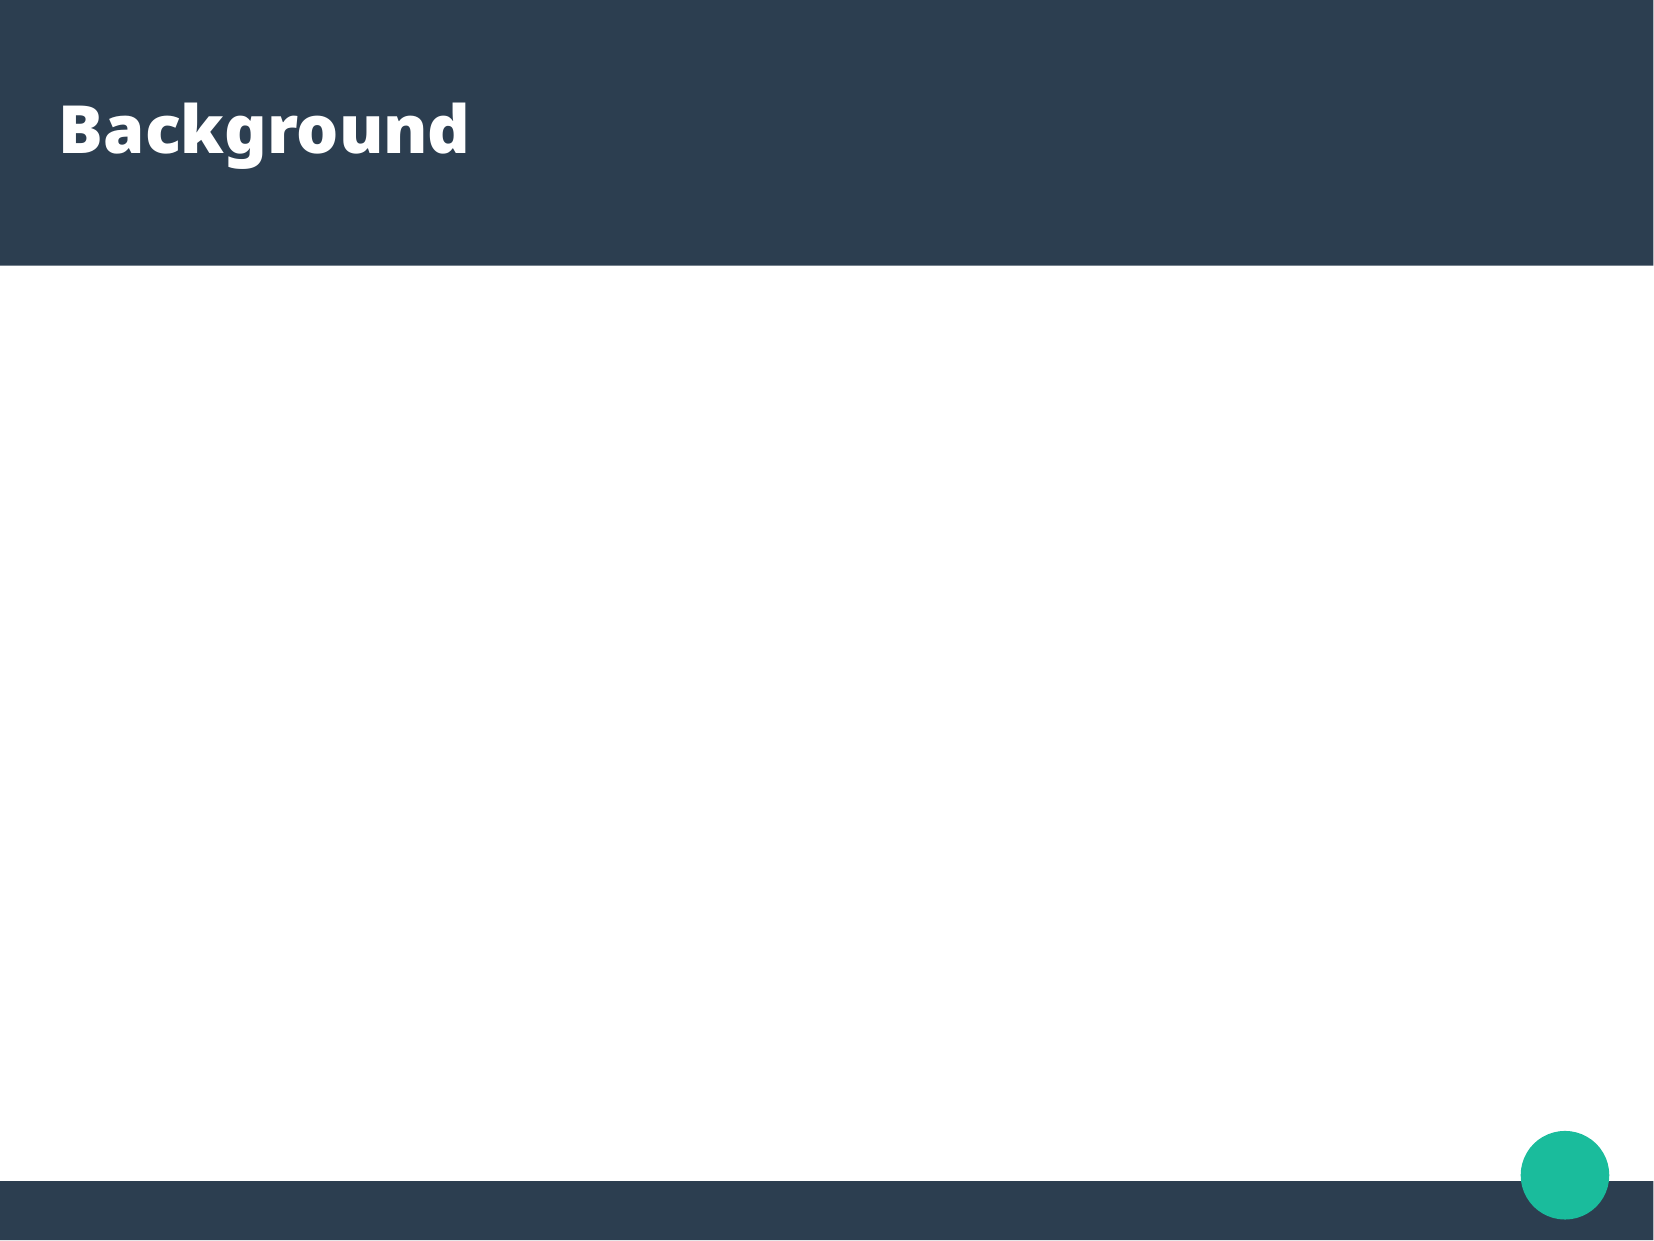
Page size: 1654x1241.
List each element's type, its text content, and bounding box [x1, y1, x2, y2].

title Background [59, 49, 1595, 207]
